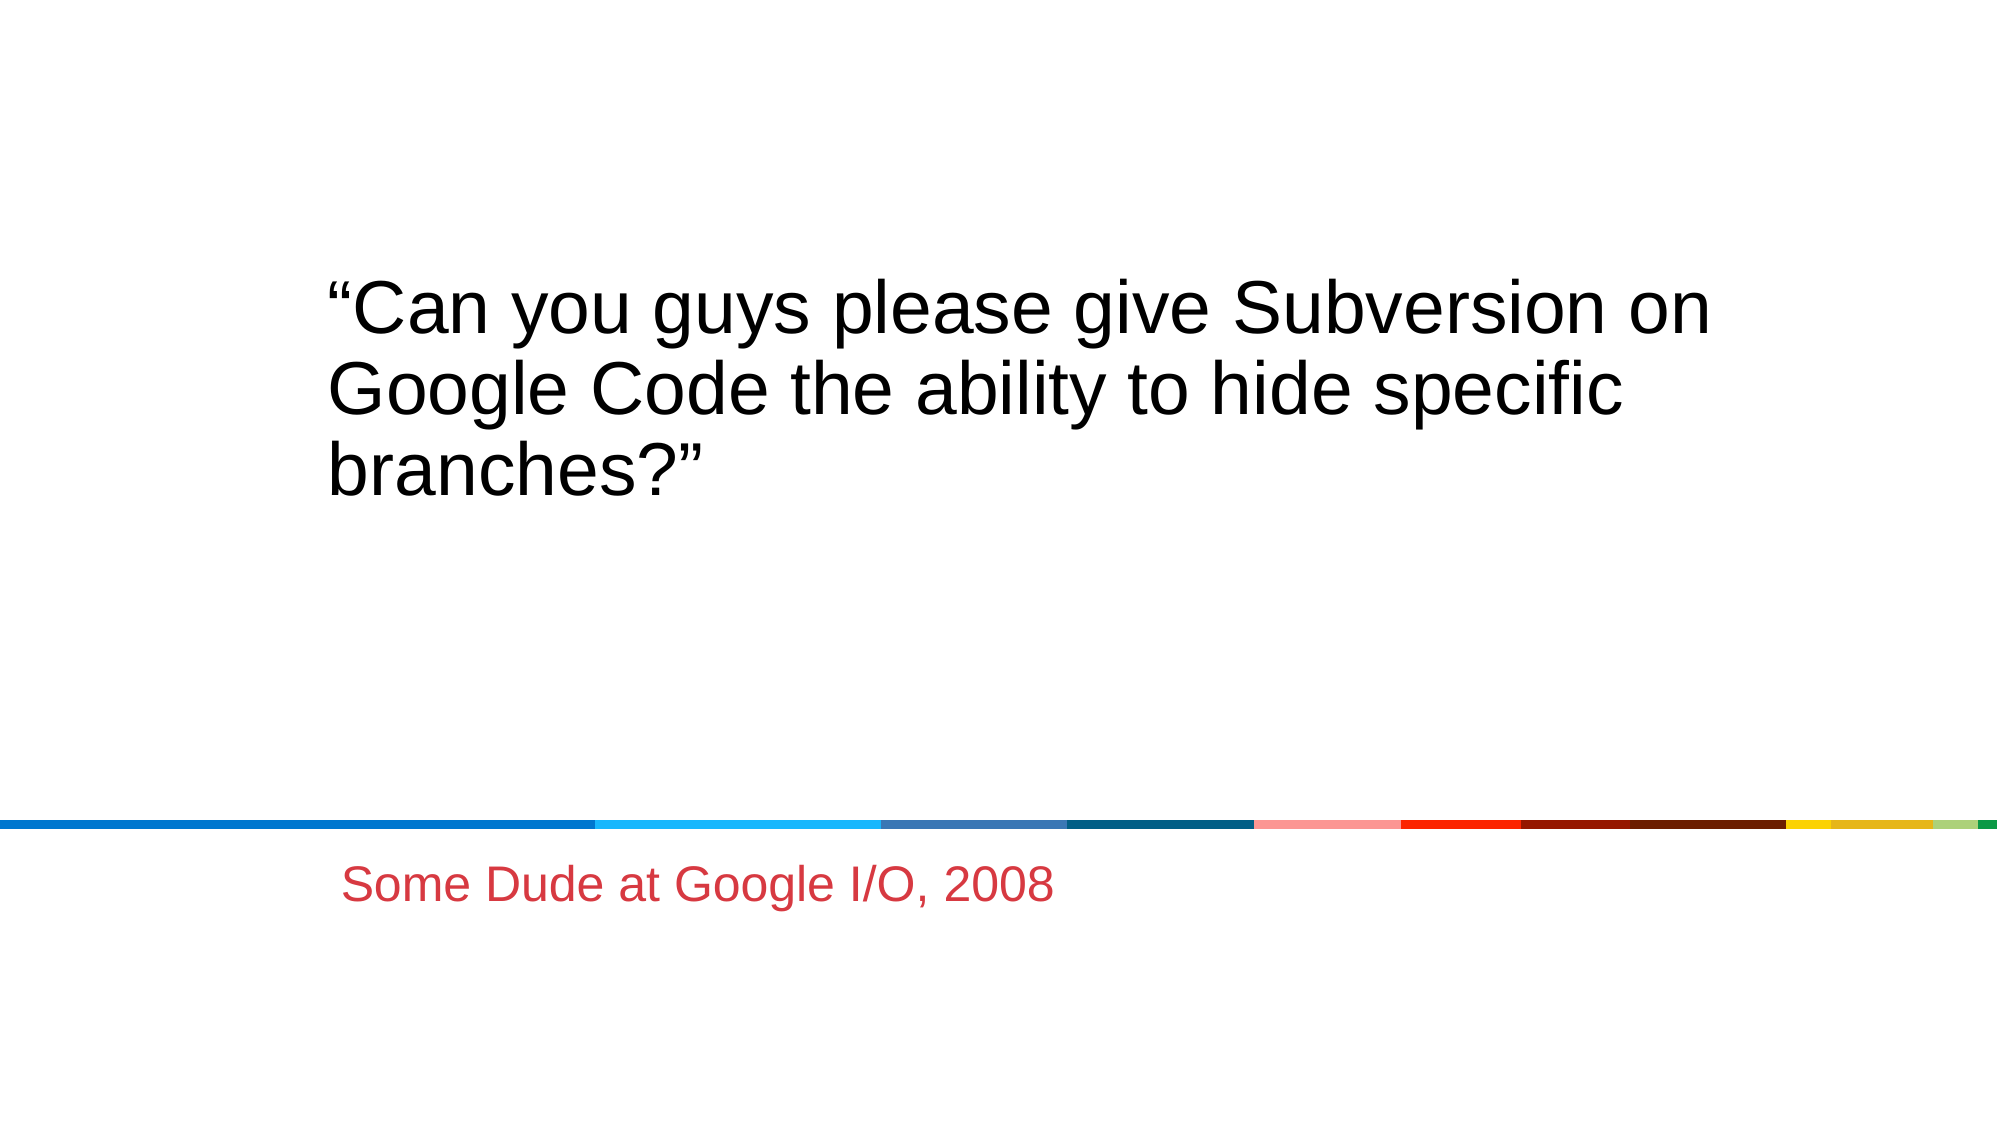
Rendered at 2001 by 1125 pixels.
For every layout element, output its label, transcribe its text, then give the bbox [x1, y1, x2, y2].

text_box [0, 820, 1997, 829]
text_box “Can you guys please give Subversion on Google Code the ability to hide specific branches?” [312, 261, 1787, 479]
text_box Some Dude at Google I/O, 2008 [325, 843, 1120, 927]
